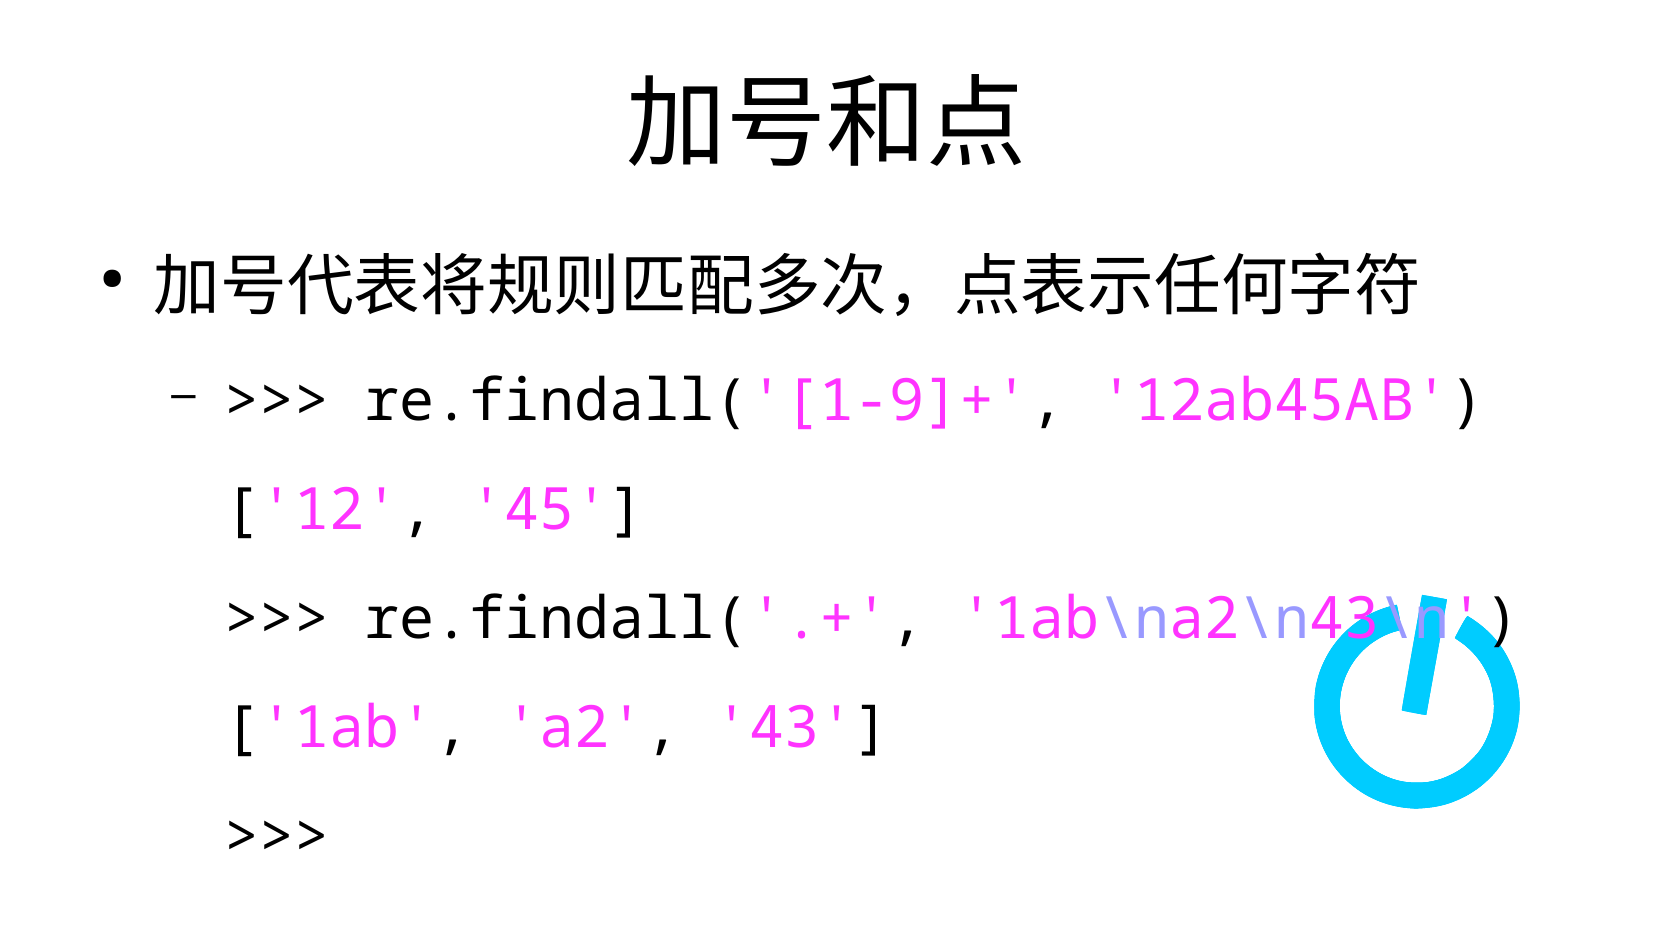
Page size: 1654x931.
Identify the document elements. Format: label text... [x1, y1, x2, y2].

list 加号代表将规则匹配多次，点表示任何字符 >>> re.findall('[1-9]+', '12ab45AB') ['12', '45'] >>> re.findall('.+', '1ab\na2\n43\n') ['1ab', 'a2', '43'] >>> [82, 217, 1571, 875]
title 加号和点 [82, 37, 1571, 193]
